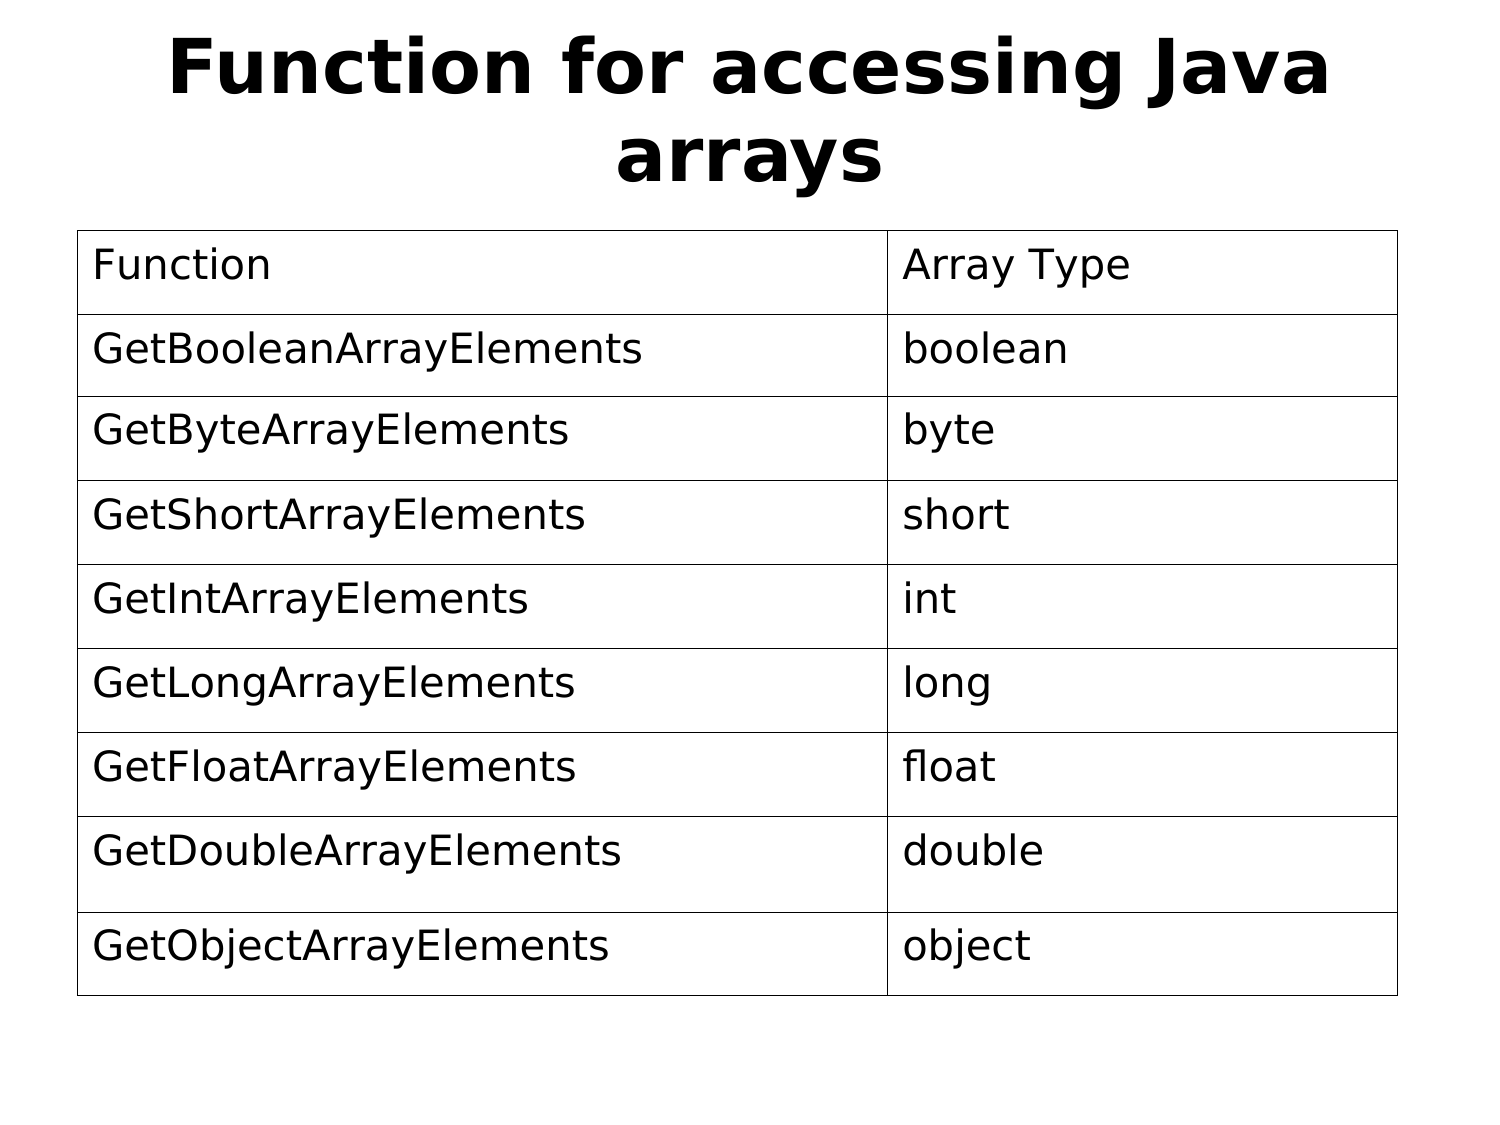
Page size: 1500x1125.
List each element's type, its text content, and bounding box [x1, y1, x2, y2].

table_cell object [888, 913, 1397, 995]
table_cell GetObjectArrayElements [78, 913, 887, 995]
table_cell GetShortArrayElements [78, 481, 887, 564]
title Function for accessing Java arrays [75, 22, 1425, 199]
table_cell byte [888, 397, 1397, 480]
table_cell boolean [888, 315, 1397, 396]
table_cell short [888, 481, 1397, 564]
table_cell GetByteArrayElements [78, 397, 887, 480]
table_cell int [888, 565, 1397, 648]
table_cell long [888, 649, 1397, 732]
table_cell float [888, 733, 1397, 816]
table_cell GetFloatArrayElements [78, 733, 887, 816]
table_header Function [78, 231, 887, 314]
table_cell GetBooleanArrayElements [78, 315, 887, 396]
table_header Array Type [888, 231, 1397, 314]
table_cell GetLongArrayElements [78, 649, 887, 732]
table_cell GetDoubleArrayElements [78, 817, 887, 912]
table_cell GetIntArrayElements [78, 565, 887, 648]
table_cell double [888, 817, 1397, 912]
